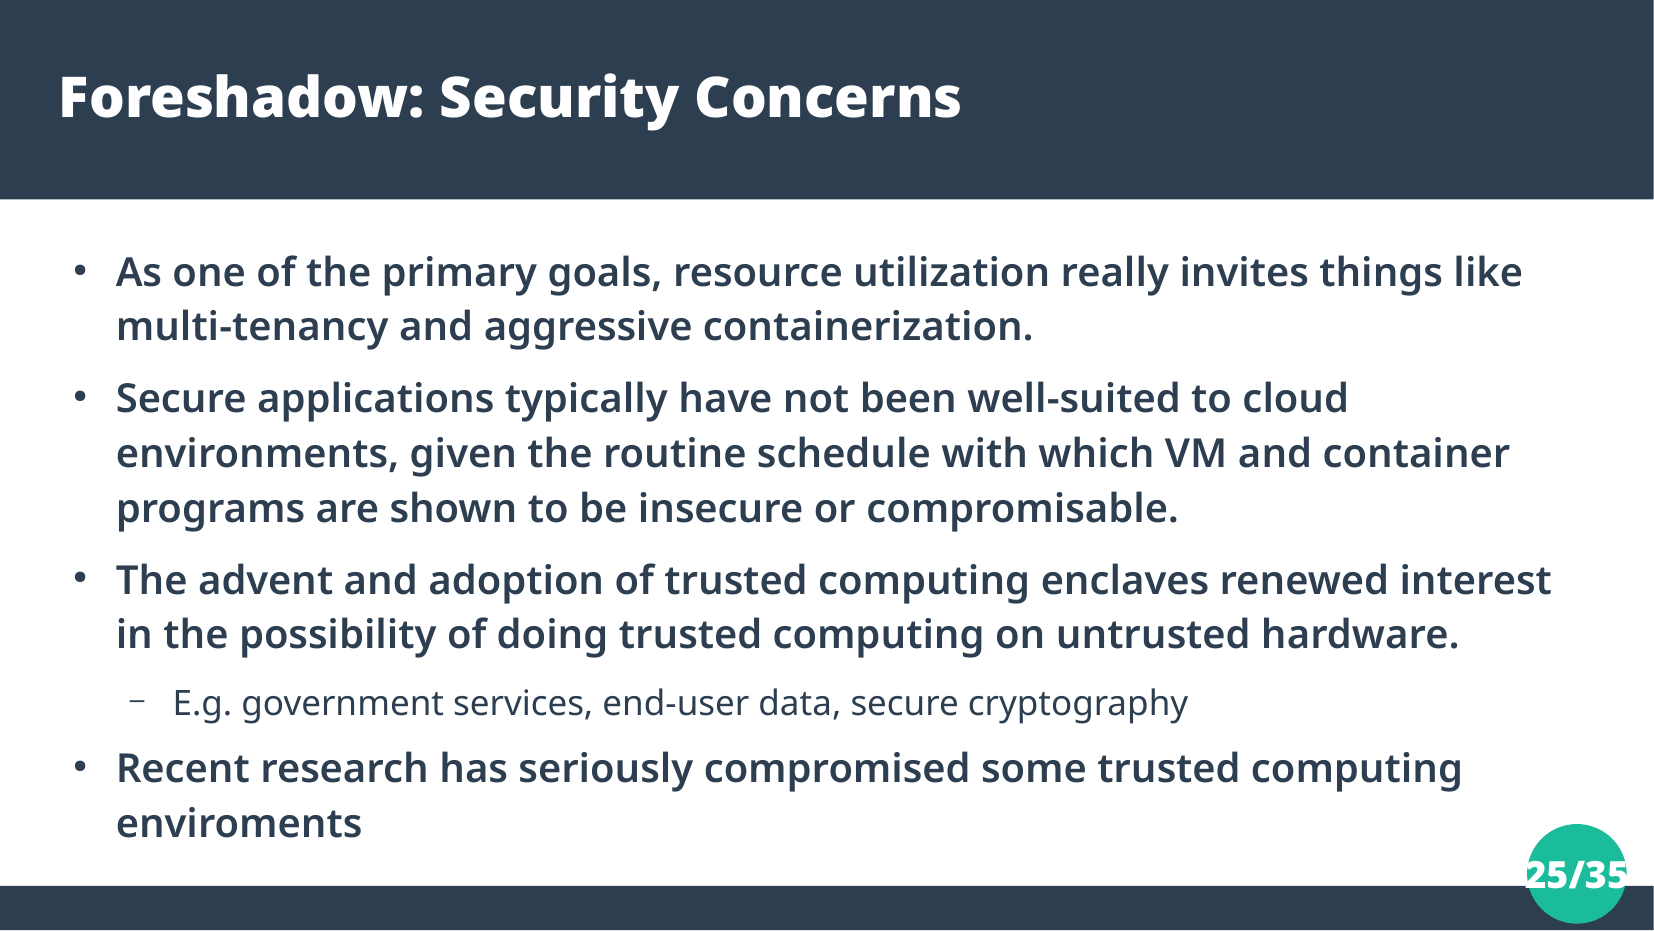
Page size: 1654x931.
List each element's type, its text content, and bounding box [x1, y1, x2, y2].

title Foreshadow: Security Concerns [59, 37, 1595, 155]
list As one of the primary goals, resource utilization really invites things like multi-tenancy and aggressive containerization. Secure applications typically have not been well-suited to cloud environments, given the routine schedule with which VM and container programs are shown to be insecure or compromisable. The advent and adoption of trusted computing enclaves renewed interest in the possibility of doing trusted computing on untrusted hardware. E.g. government services, end-user data, secure cryptography Recent research has seriously compromised some trusted computing enviroments [59, 243, 1595, 864]
